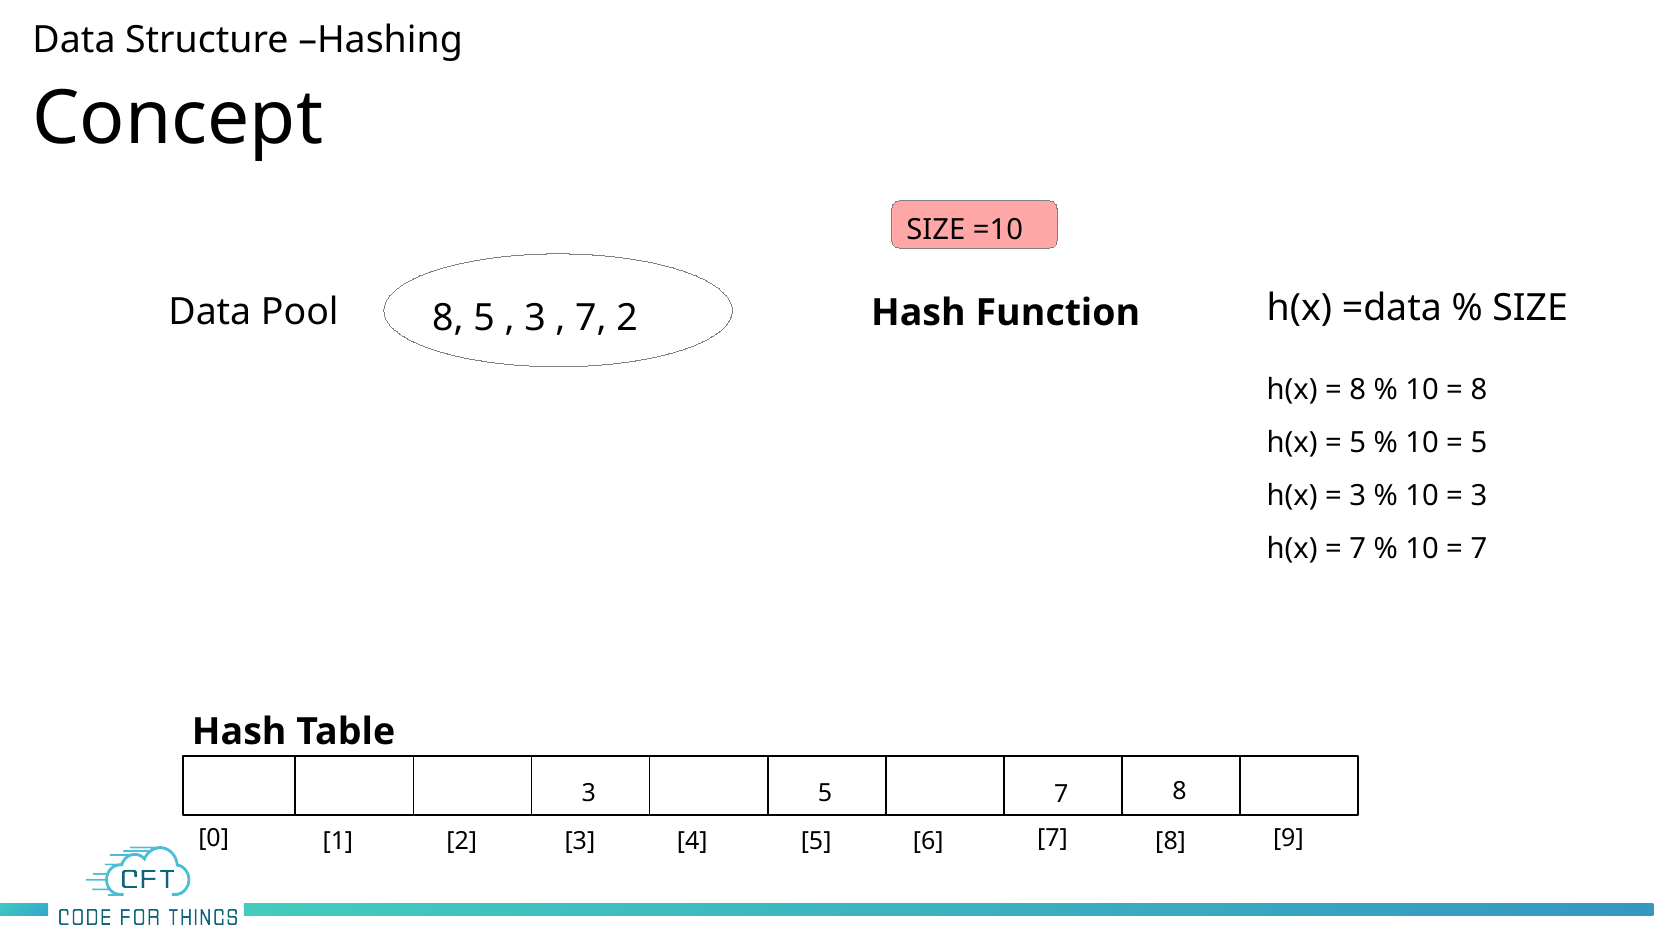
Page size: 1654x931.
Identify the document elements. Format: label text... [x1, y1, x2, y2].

text_box SIZE =10 [891, 200, 1058, 250]
text_box 5 [803, 767, 851, 812]
text_box [6] [891, 814, 993, 860]
text_box Hash Table [141, 696, 461, 756]
text_box h(x) = 8 % 10 = 8 [1216, 361, 1654, 413]
text_box Data Pool [118, 276, 402, 342]
text_box [0] [177, 812, 278, 857]
text_box [413, 342, 703, 367]
text_box [4] [655, 814, 756, 860]
picture [59, 846, 237, 925]
title Data Structure –Hashing Concept [32, 12, 1184, 166]
text_box [2] [425, 814, 526, 860]
text_box h(x) = 3 % 10 = 3 [1216, 478, 1654, 519]
text_box h(x) =data % SIZE [1216, 272, 1654, 337]
text_box 7 [1039, 768, 1087, 813]
text_box 3 [566, 767, 615, 812]
text_box [1] [301, 814, 402, 860]
text_box [9] [1251, 812, 1353, 857]
text_box Hash Function [820, 278, 1216, 337]
text_box [8] [1133, 814, 1235, 860]
text_box [3] [543, 814, 644, 860]
text_box [405, 253, 733, 339]
text_box [183, 755, 1359, 815]
text_box [5] [779, 814, 880, 860]
text_box 8 [1157, 765, 1205, 810]
text_box h(x) = 5 % 10 = 5 [1216, 413, 1654, 478]
text_box h(x) = 7 % 10 = 7 [1216, 519, 1654, 584]
text_box 8, 5 , 3 , 7, 2 [402, 283, 709, 342]
text_box [7] [1015, 812, 1117, 857]
